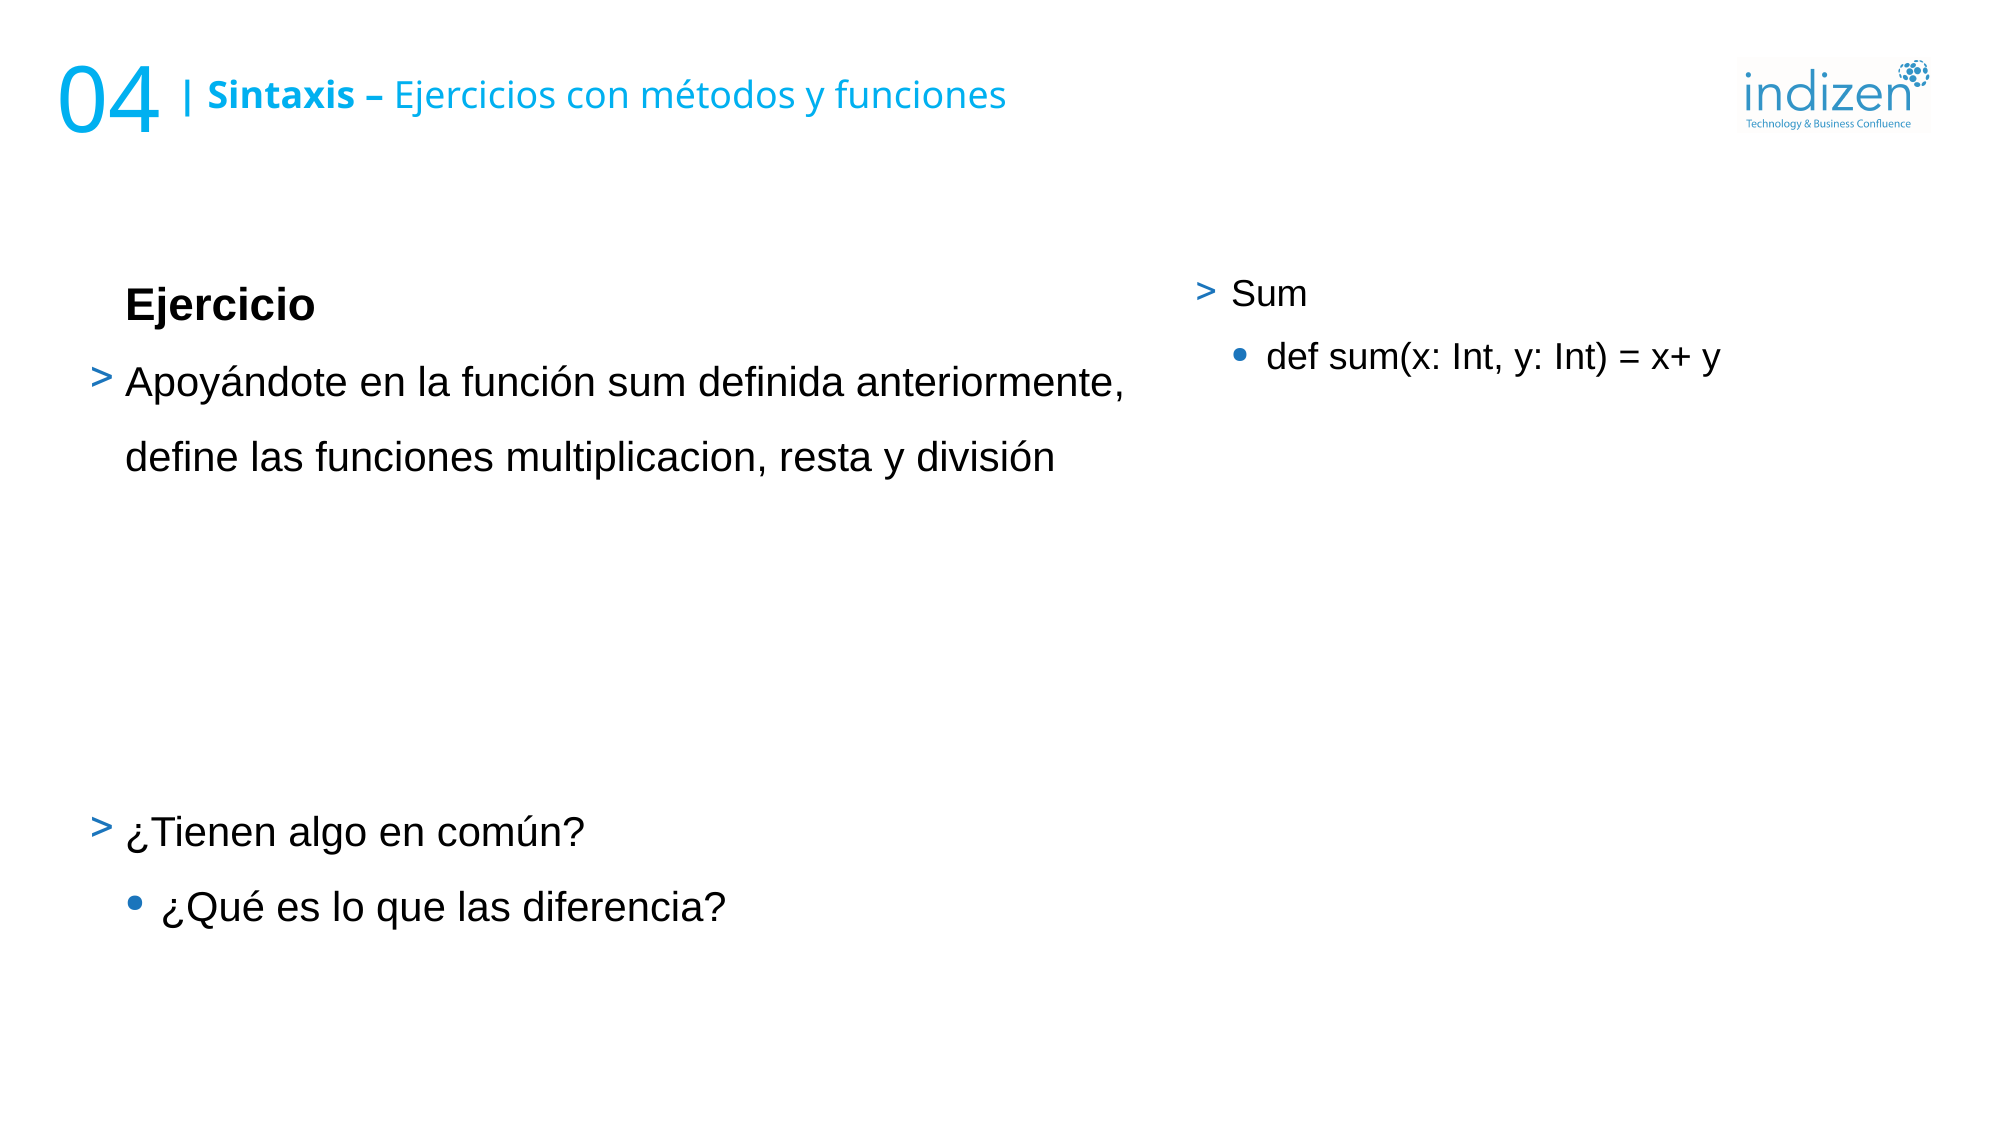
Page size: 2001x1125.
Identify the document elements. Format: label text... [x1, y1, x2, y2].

text_box Ejercicio Apoyándote en la función sum definida anteriormente, define las funciones multiplicacion, resta y división ¿Tienen algo en común? ¿Qué es lo que las diferencia? [75, 239, 1146, 945]
text_box Sum def sum(x: Int, y: Int) = x+ y [1195, 251, 1722, 378]
text_box 04 [69, 72, 96, 126]
text_box 04 [41, 45, 1392, 127]
text_box | Sintaxis – Ejercicios con métodos y funciones [157, 60, 1276, 126]
picture [1737, 57, 1931, 133]
text_box 04 [118, 75, 142, 110]
